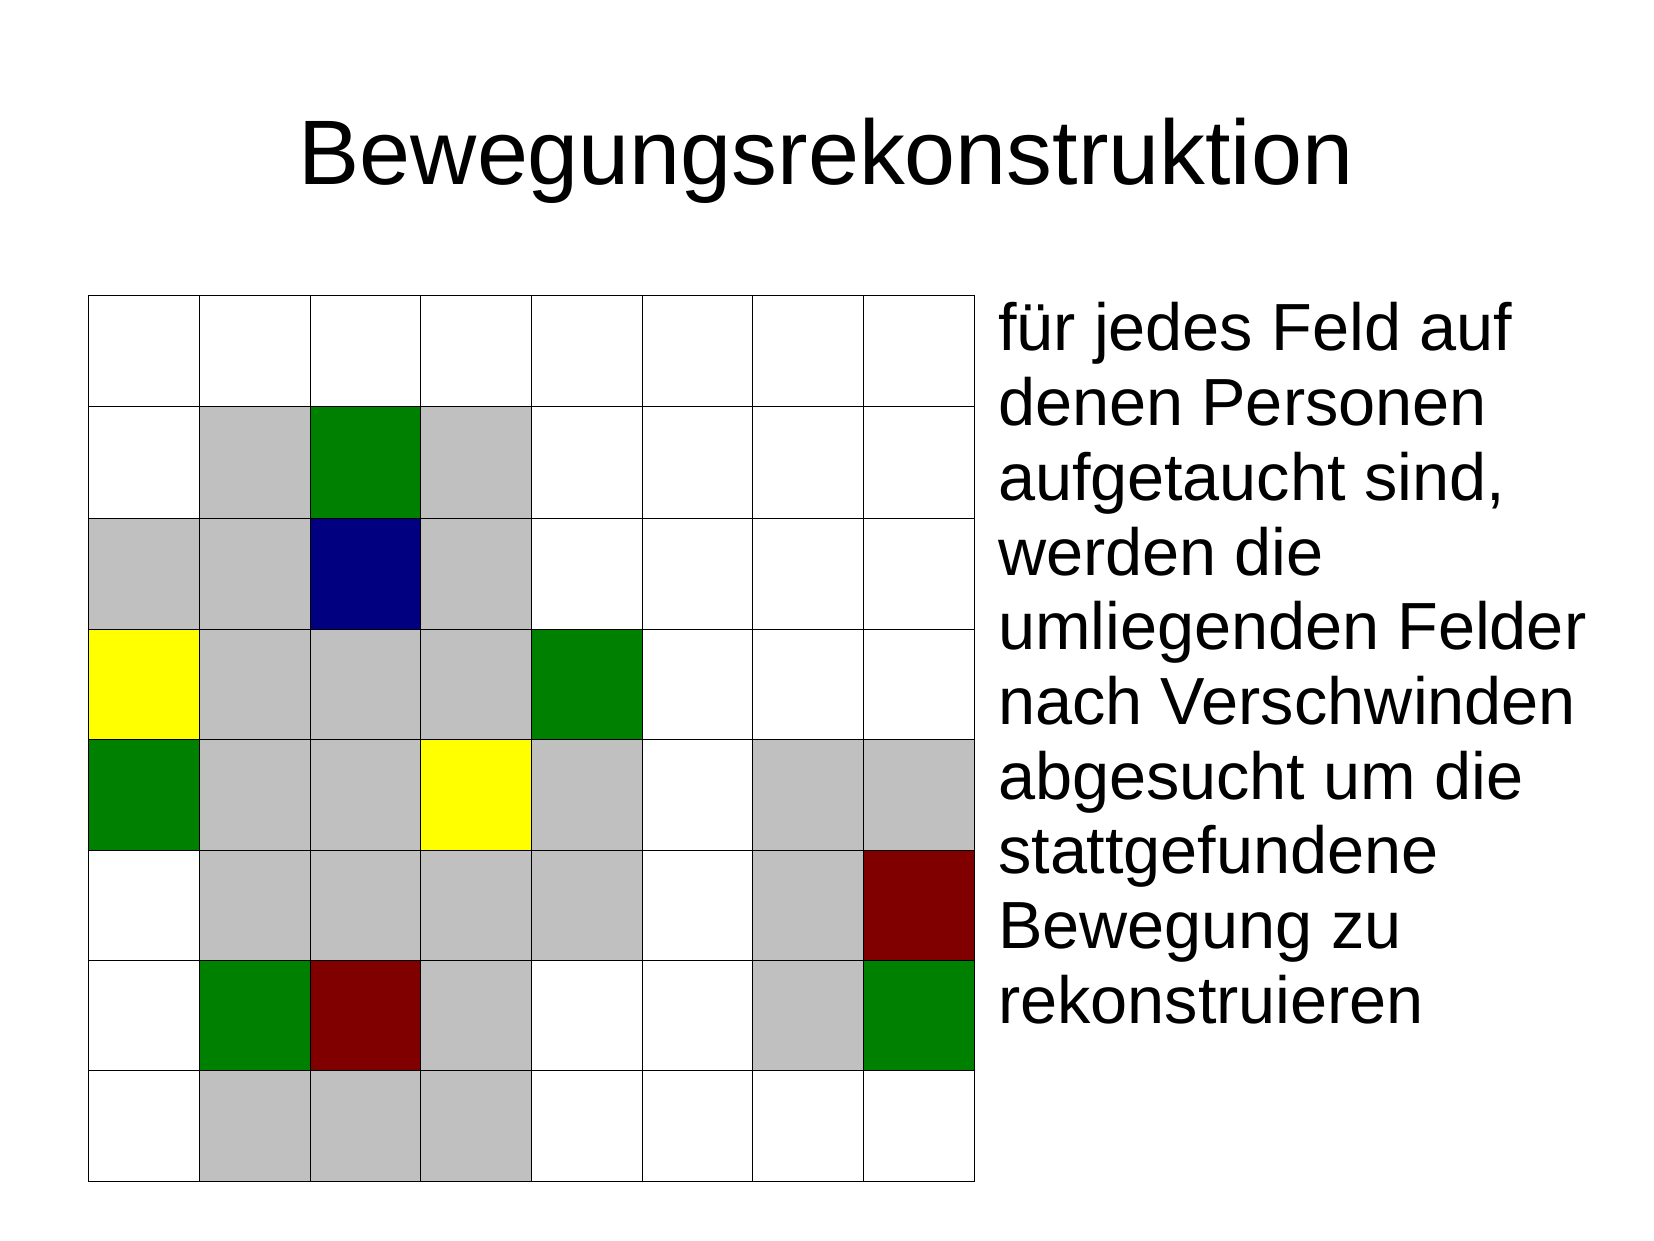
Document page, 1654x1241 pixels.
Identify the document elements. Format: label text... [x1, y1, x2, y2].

table_header [311, 296, 420, 406]
table_cell [532, 851, 642, 960]
table_cell [864, 1071, 974, 1181]
table_cell [89, 1071, 199, 1181]
table_cell [532, 519, 642, 629]
table_cell [532, 630, 642, 739]
table_cell [753, 1071, 863, 1181]
table_cell [421, 630, 531, 739]
table_cell [89, 740, 199, 850]
table_cell [753, 407, 863, 518]
table_cell [864, 851, 974, 960]
table_cell [89, 407, 199, 518]
table_cell [421, 407, 531, 518]
table_cell [200, 851, 310, 960]
table_cell [643, 630, 752, 739]
table_cell [421, 961, 531, 1070]
table_cell [643, 740, 752, 850]
table_cell [311, 630, 420, 739]
table_cell [421, 740, 531, 850]
table_cell [200, 407, 310, 518]
table_cell [200, 740, 310, 850]
table_cell [421, 519, 531, 629]
table_cell [864, 630, 974, 739]
table_cell [421, 851, 531, 960]
table_header [532, 296, 642, 406]
table_cell [532, 407, 642, 518]
table_cell [753, 851, 863, 960]
table_cell [200, 1071, 310, 1181]
table_cell [311, 740, 420, 850]
table_cell [200, 630, 310, 739]
table_cell [753, 630, 863, 739]
table_cell [200, 961, 310, 1070]
table_cell [532, 961, 642, 1070]
table_cell [753, 961, 863, 1070]
table_cell [421, 1071, 531, 1181]
list für jedes Feld auf denen Personen aufgetaucht sind, werden die umliegenden Felder nach Verschwinden abgesucht um die stattgefundene Bewegung zu rekonstruieren [998, 290, 1595, 1182]
table_cell [532, 740, 642, 850]
table_cell [643, 851, 752, 960]
table_cell [753, 740, 863, 850]
table_cell [532, 1071, 642, 1181]
table_cell [311, 851, 420, 960]
table_cell [89, 851, 199, 960]
table_cell [753, 519, 863, 629]
table_cell [643, 961, 752, 1070]
table_cell [311, 961, 420, 1070]
table_cell [311, 407, 420, 518]
table_cell [643, 1071, 752, 1181]
table_cell [643, 519, 752, 629]
table_cell [864, 740, 974, 850]
table_header [421, 296, 531, 406]
table_cell [864, 519, 974, 629]
table_header [753, 296, 863, 406]
table_cell [89, 630, 199, 739]
table_header [89, 296, 199, 406]
table_cell [643, 407, 752, 518]
table_cell [89, 961, 199, 1070]
table_cell [864, 407, 974, 518]
table_cell [89, 519, 199, 629]
table_header [200, 296, 310, 406]
table_cell [311, 519, 420, 629]
table_header [864, 296, 974, 406]
table_header [643, 296, 752, 406]
table_cell [311, 1071, 420, 1181]
table_cell [864, 961, 974, 1070]
table_cell [200, 519, 310, 629]
title Bewegungsrekonstruktion [82, 49, 1571, 257]
